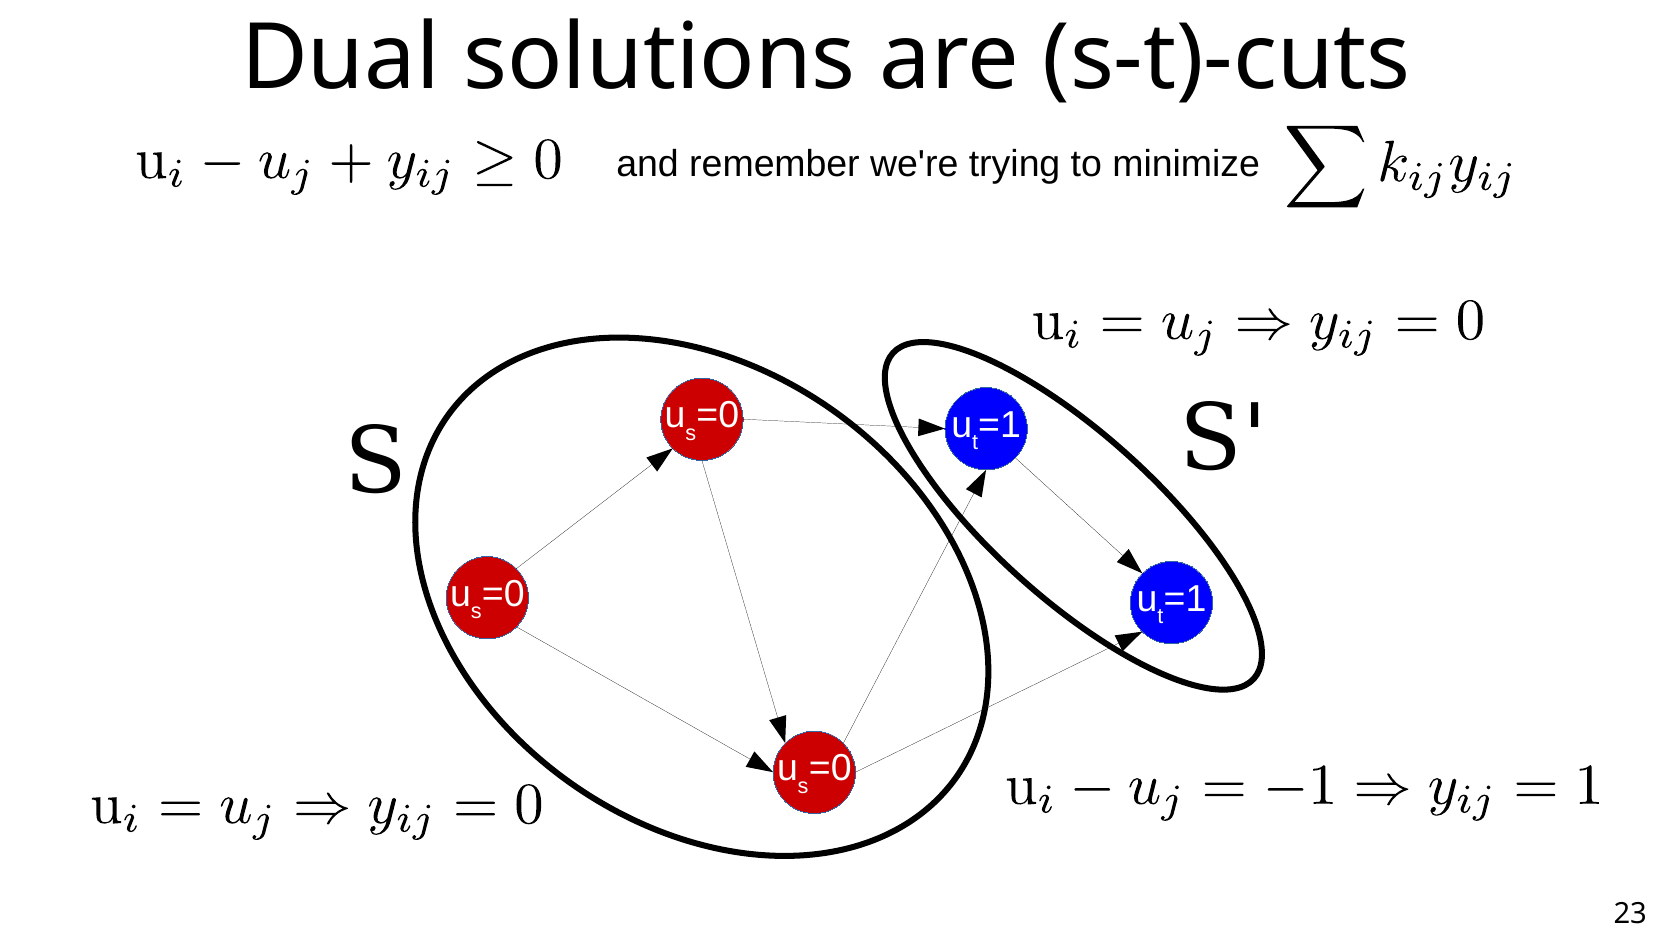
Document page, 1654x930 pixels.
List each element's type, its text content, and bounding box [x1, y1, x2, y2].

text_box us=0 [446, 556, 529, 639]
text_box us=0 [773, 731, 856, 814]
text_box S' [1165, 389, 1269, 576]
text_box [135, 139, 563, 195]
text_box ut=1 [944, 387, 1028, 470]
title Dual solutions are (s-t)-cuts [82, 2, 1571, 105]
text_box us=0 [660, 378, 744, 461]
text_box [1005, 765, 1604, 821]
text_box and remember we're trying to minimize [601, 134, 1276, 192]
text_box [1031, 300, 1486, 356]
text_box S [330, 412, 408, 600]
text_box [90, 784, 544, 841]
text_box [1283, 119, 1516, 214]
text_box ut=1 [1130, 561, 1213, 644]
